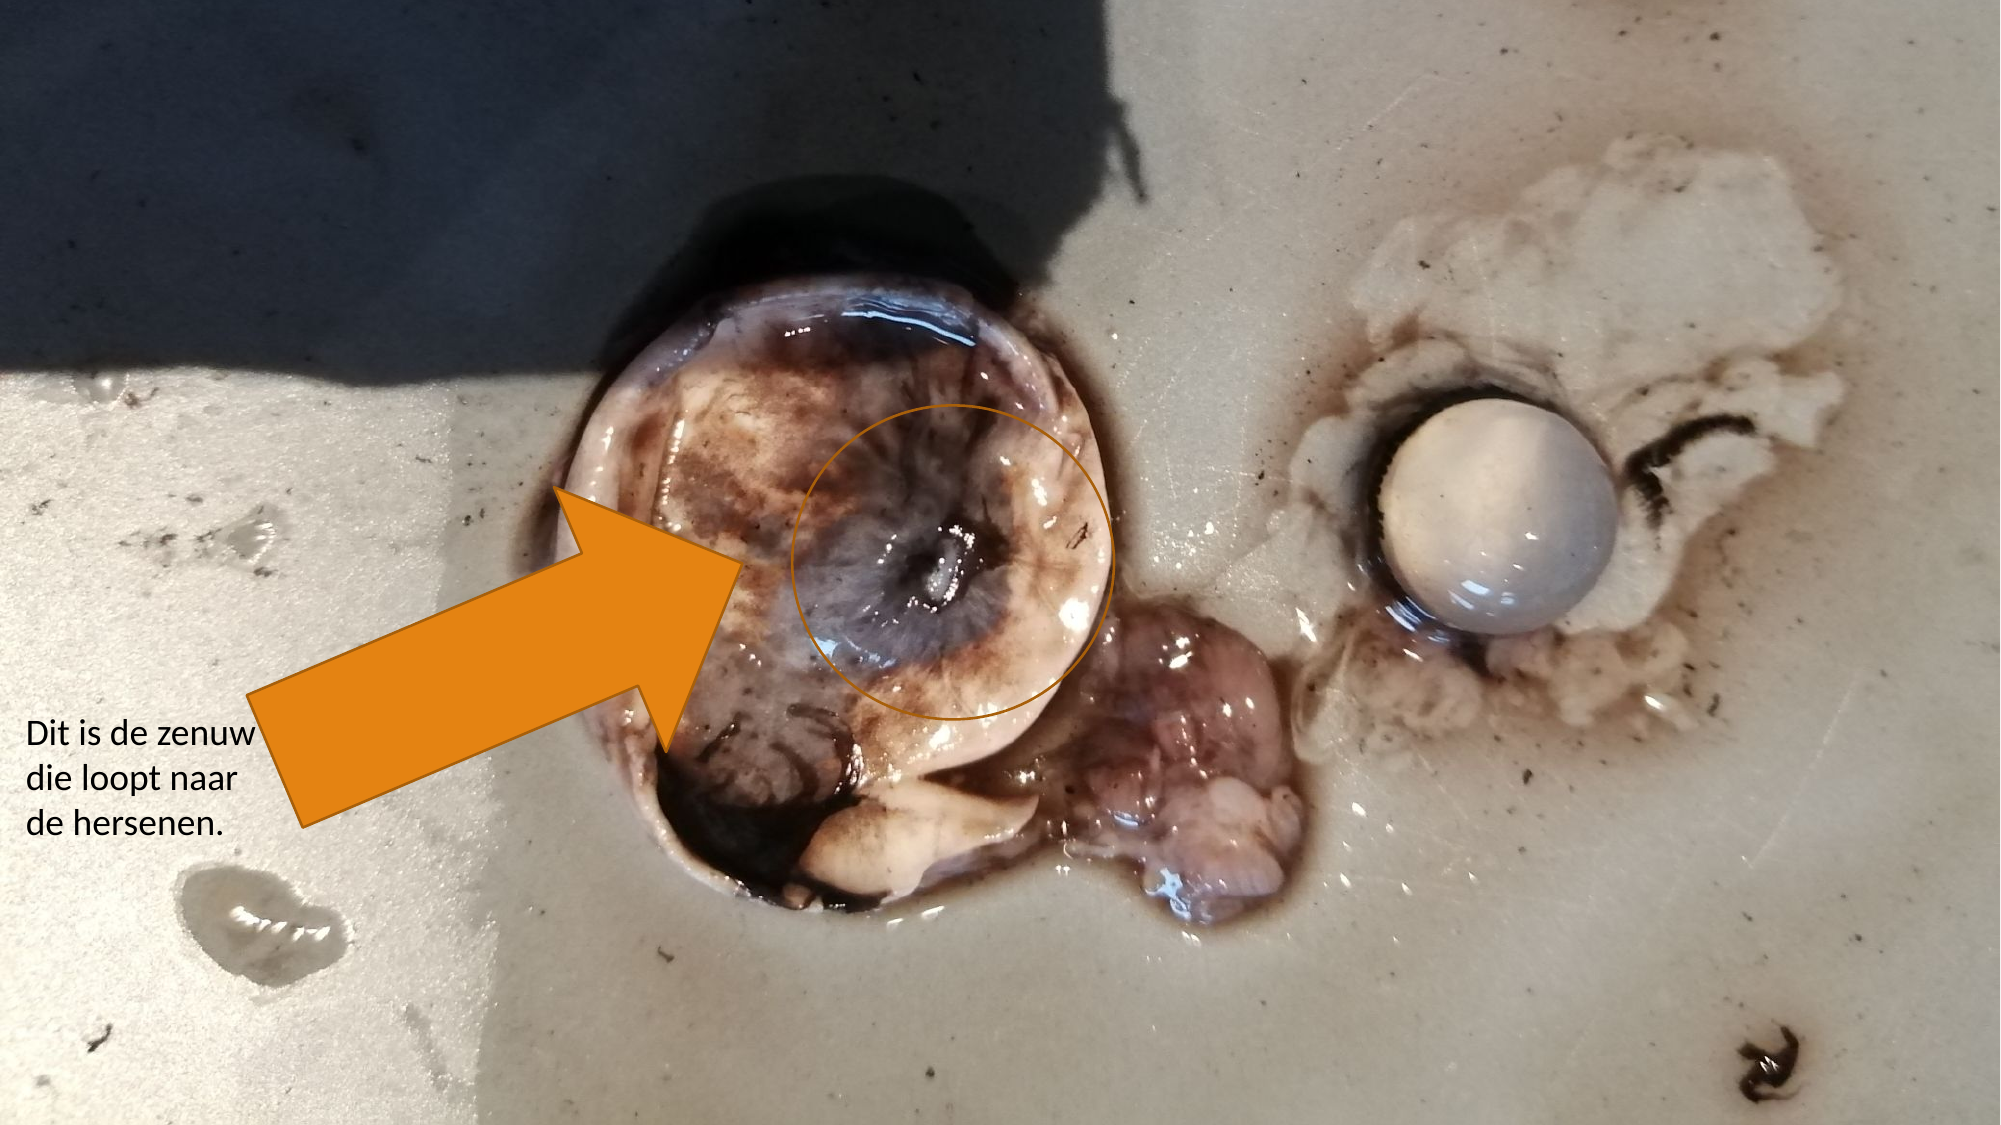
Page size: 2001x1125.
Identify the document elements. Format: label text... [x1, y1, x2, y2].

text_box Dit is de zenuw die loopt naar de hersenen. [10, 700, 288, 853]
picture [0, 0, 2000, 1125]
text_box [246, 487, 743, 828]
